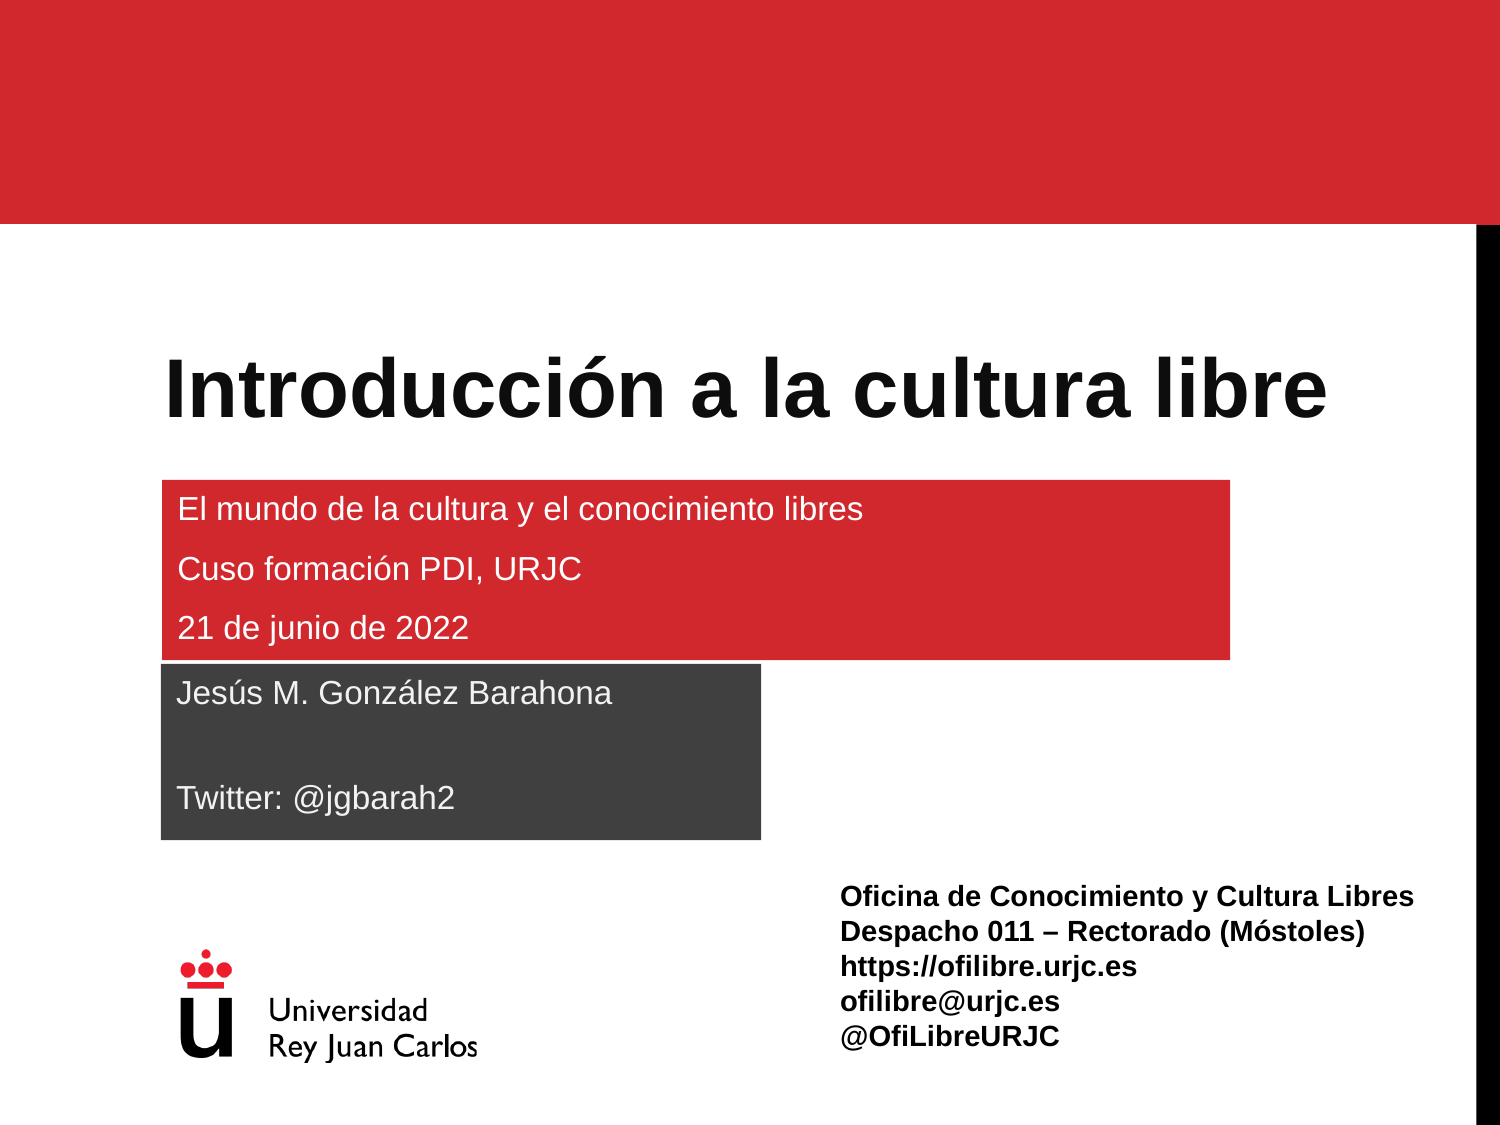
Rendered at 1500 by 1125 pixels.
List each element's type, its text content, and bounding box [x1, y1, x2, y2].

text_box El mundo de la cultura y el conocimiento libres Cuso formación PDI, URJC 21 de junio de 2022 [162, 479, 1231, 661]
text_box Oficina de Conocimiento y Cultura Libres Despacho 011 – Rectorado (Móstoles) https://ofilibre.urjc.es ofilibre@urjc.es @OfiLibreURJC [825, 870, 1446, 1065]
text_box Jesús M. González Barahona Twitter: @jgbarah2 [160, 663, 762, 841]
text_box Introducción a la cultura libre [149, 179, 1382, 521]
text_box [0, 0, 1500, 224]
picture [180, 949, 477, 1063]
